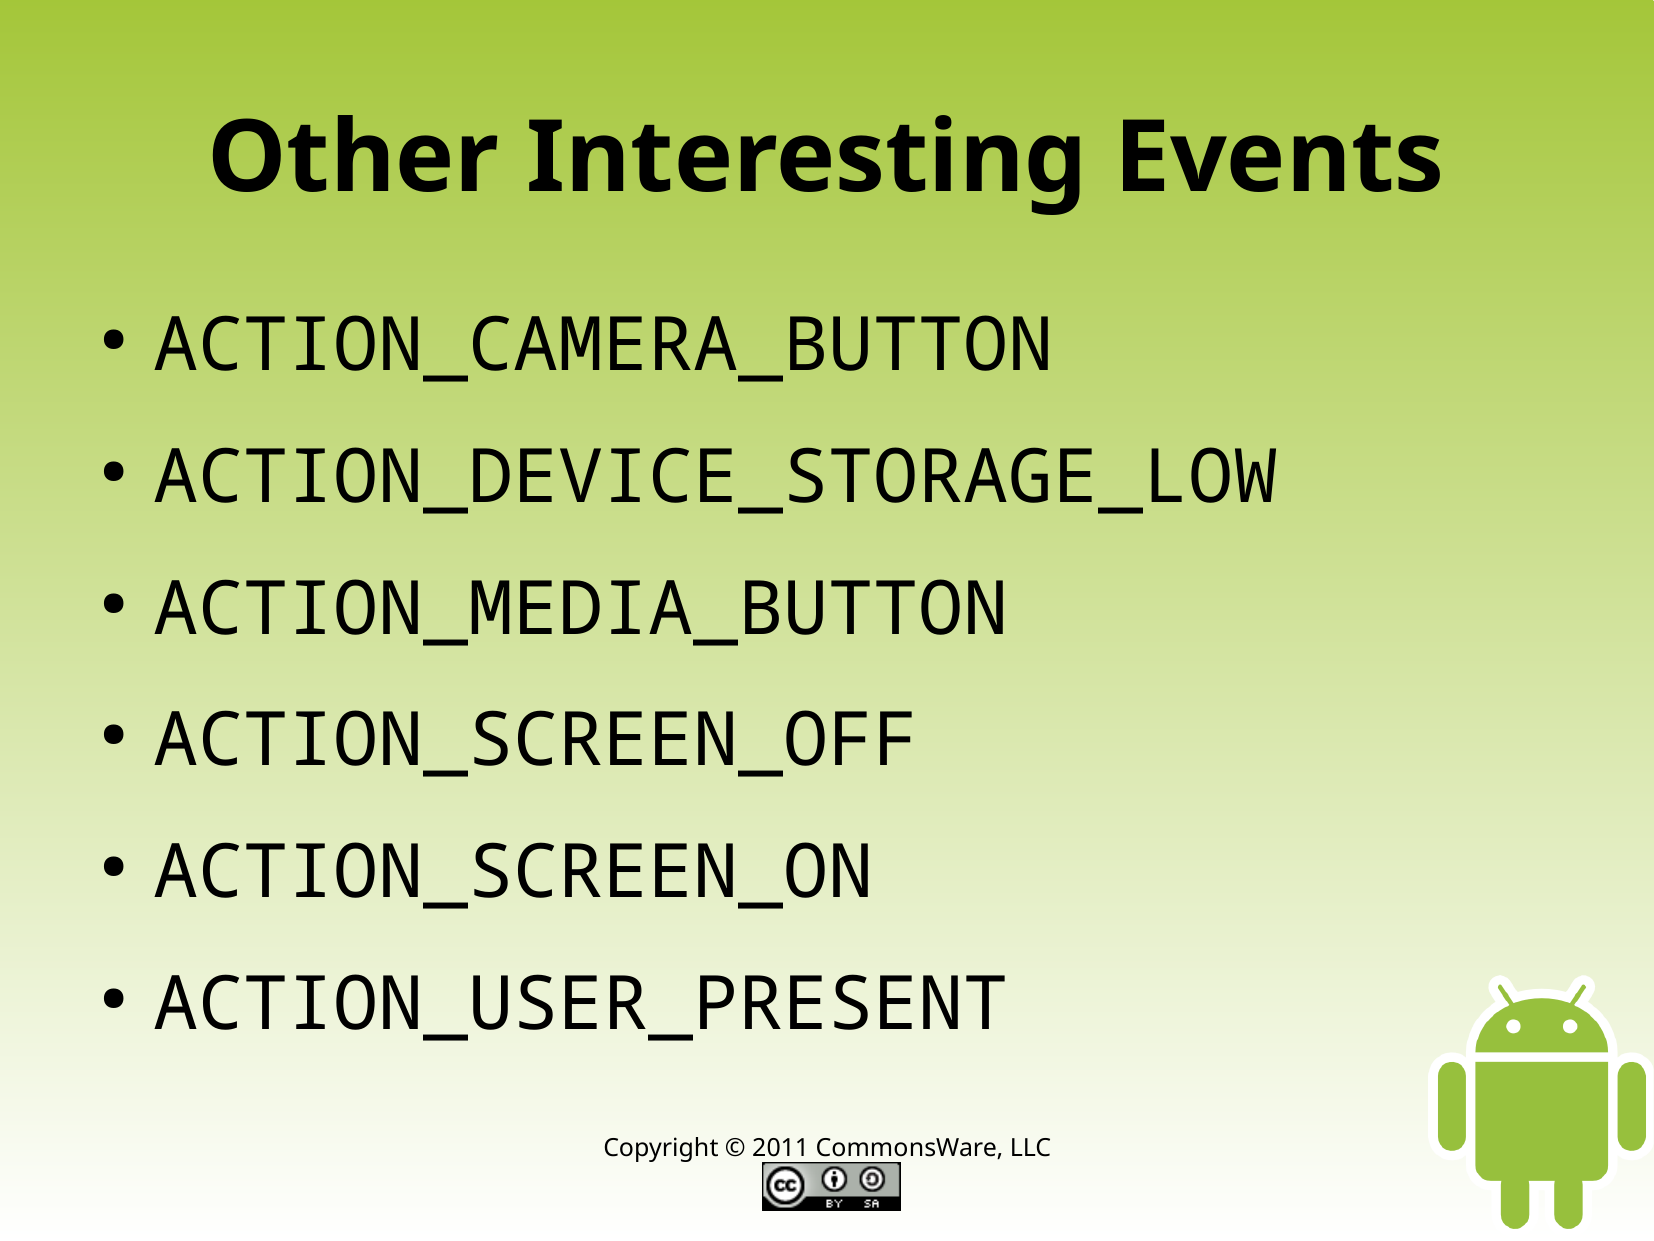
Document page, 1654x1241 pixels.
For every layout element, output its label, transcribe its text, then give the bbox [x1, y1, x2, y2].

title Other Interesting Events [82, 49, 1571, 257]
picture [1428, 975, 1654, 1238]
list ACTION_CAMERA_BUTTON ACTION_DEVICE_STORAGE_LOW ACTION_MEDIA_BUTTON ACTION_SCREEN_OFF ACTION_SCREEN_ON ACTION_USER_PRESENT [82, 290, 1571, 1094]
picture [762, 1162, 901, 1211]
